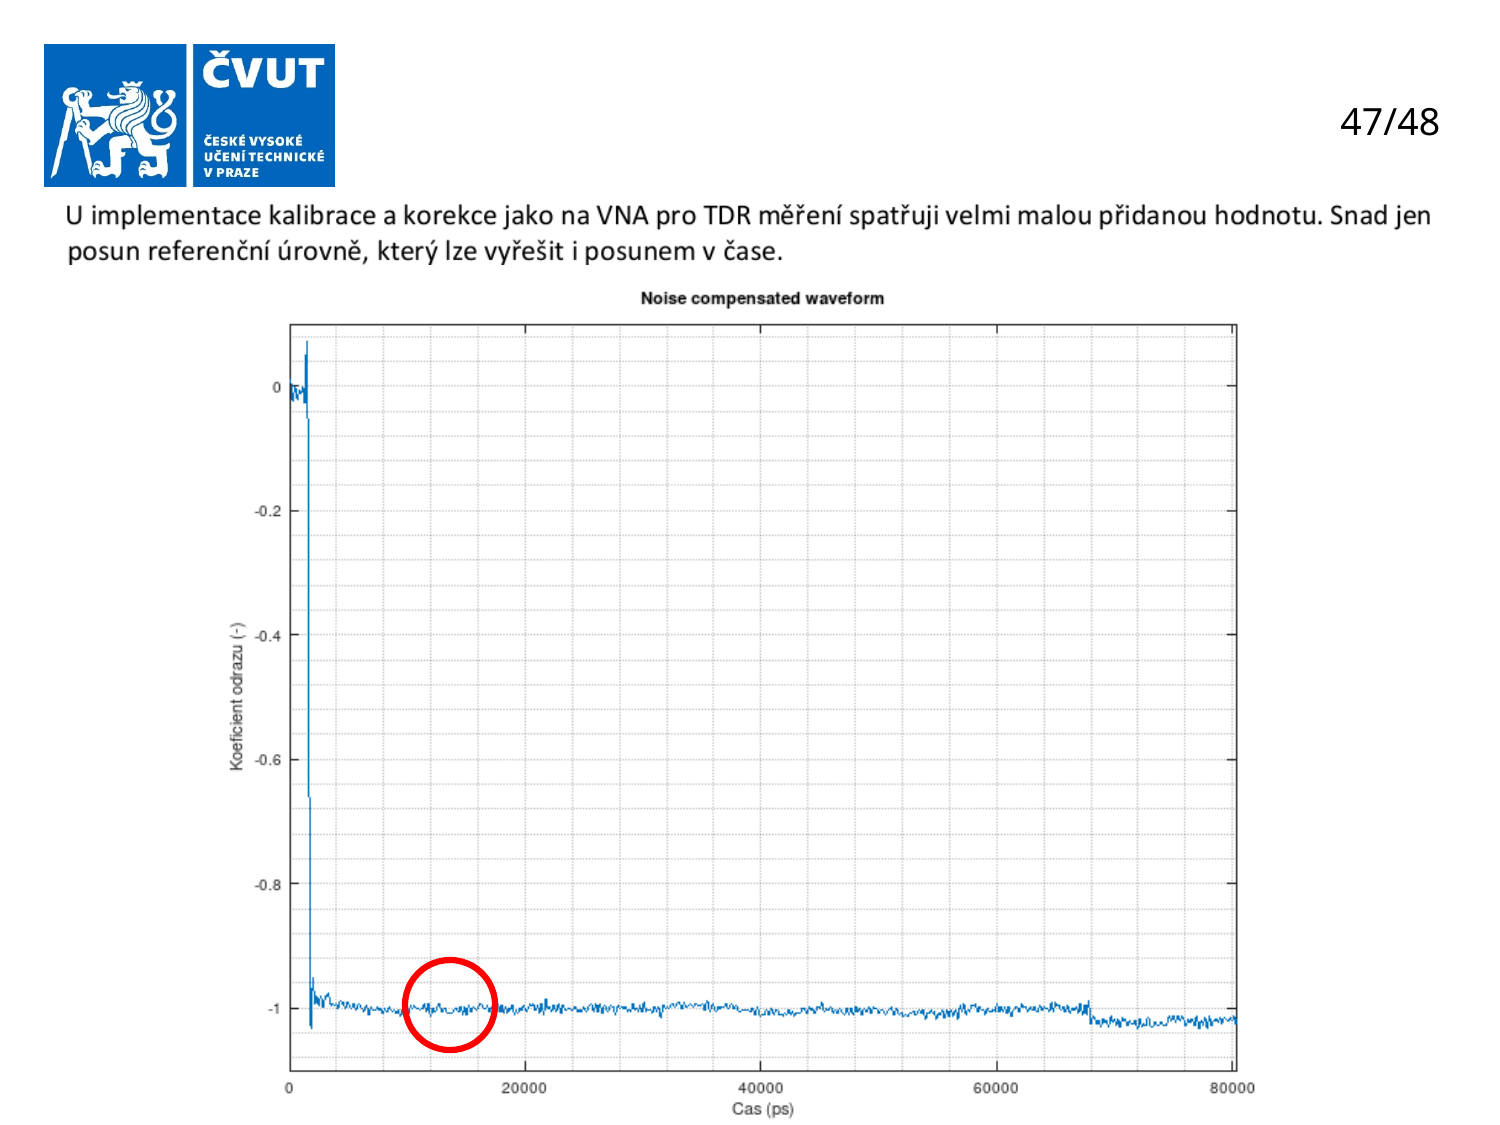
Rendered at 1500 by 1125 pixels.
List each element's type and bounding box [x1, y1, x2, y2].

picture [60, 204, 1441, 265]
picture [218, 1081, 1282, 1124]
picture [218, 283, 1282, 501]
picture [44, 44, 335, 187]
list [177, 501, 1456, 1081]
